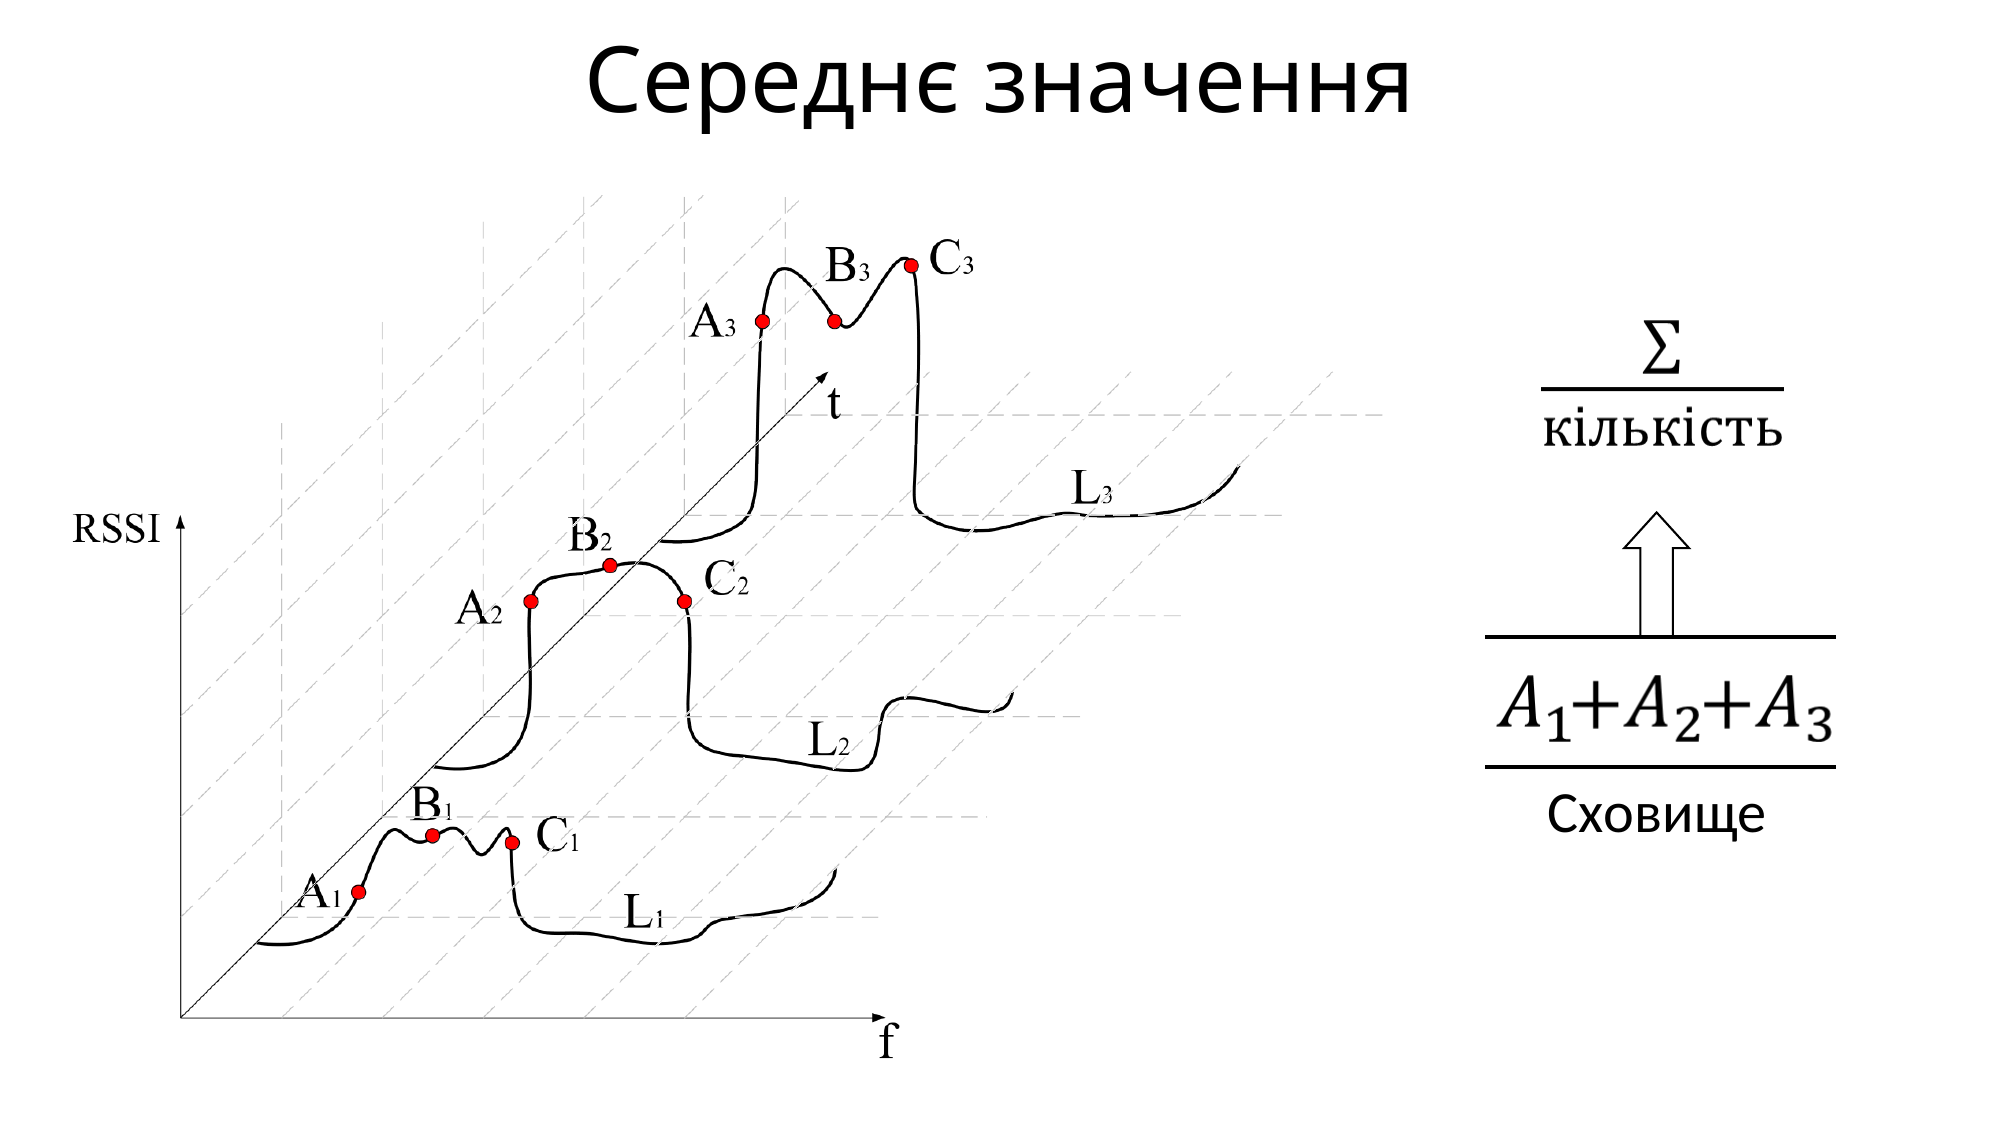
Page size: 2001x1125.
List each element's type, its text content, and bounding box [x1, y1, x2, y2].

text_box Середнє значення [137, 0, 1863, 166]
picture [63, 195, 1390, 1073]
picture [1488, 648, 1864, 755]
text_box [1624, 512, 1690, 635]
text_box Сховище [1533, 769, 1782, 853]
picture [1533, 312, 1792, 452]
